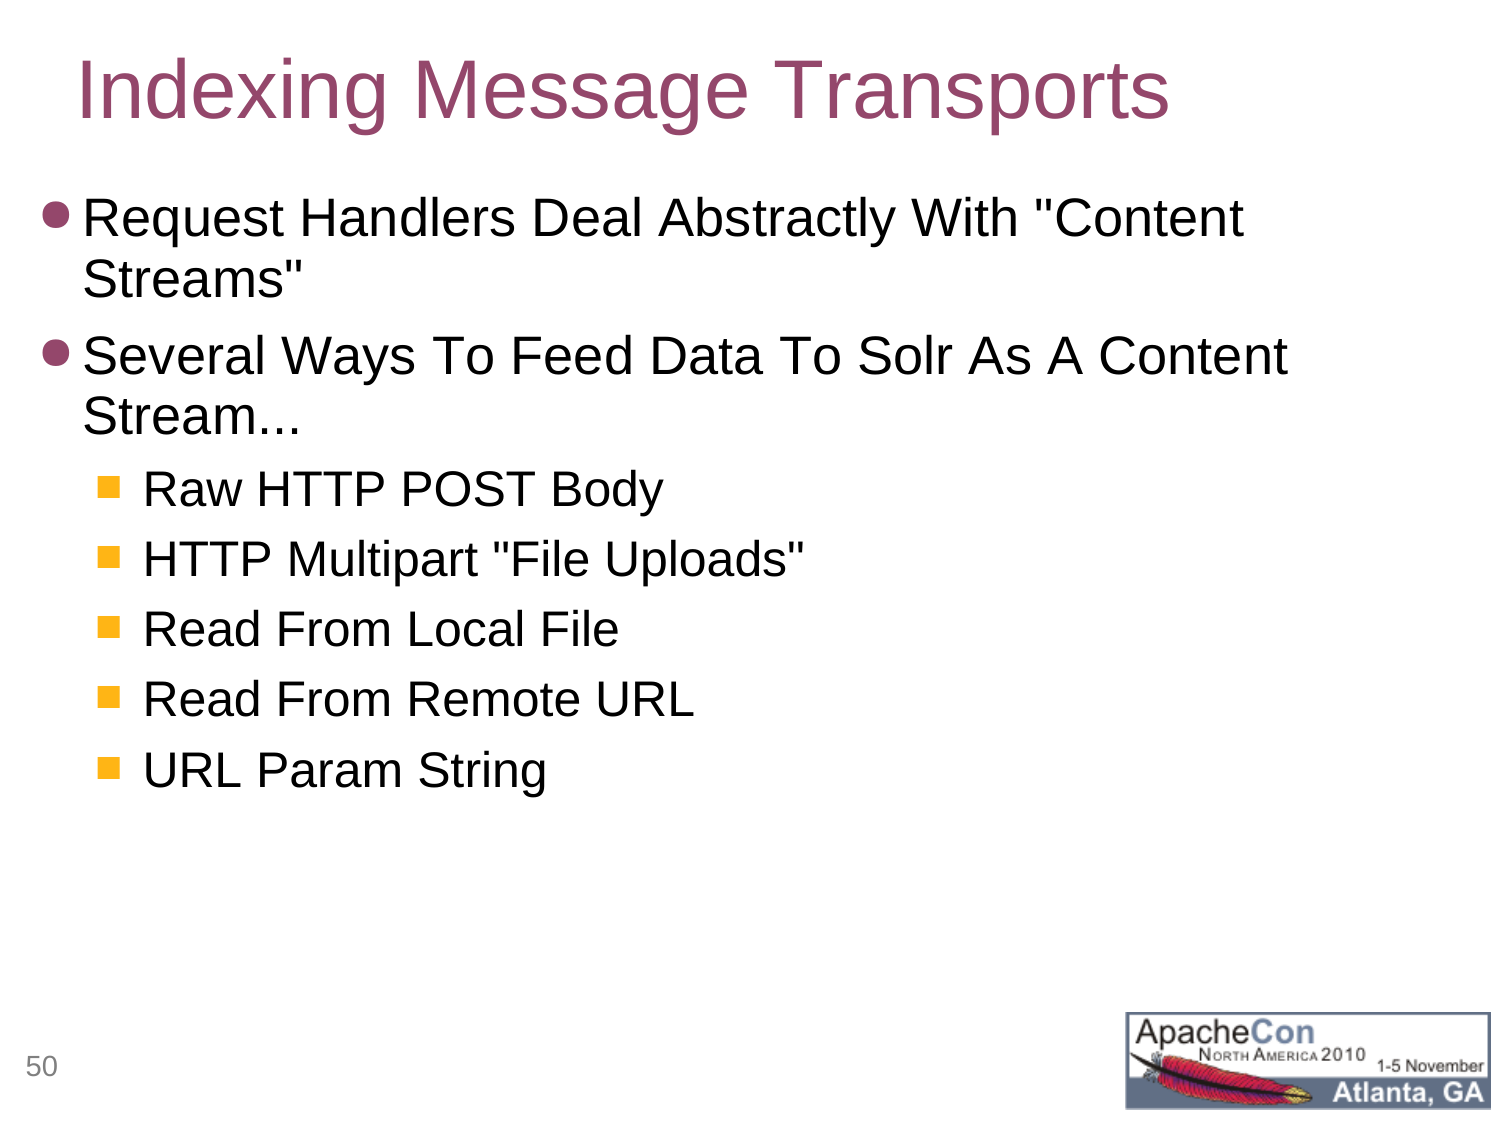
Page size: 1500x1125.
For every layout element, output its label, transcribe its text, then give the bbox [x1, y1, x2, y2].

picture [1125, 1012, 1491, 1110]
title Indexing Message Transports [75, 0, 1425, 181]
list Request Handlers Deal Abstractly With "Content Streams" Several Ways To Feed Data To Solr As A Content Stream... Raw HTTP POST Body HTTP Multipart "File Uploads" Read From Local File Read From Remote URL URL Param String [37, 187, 1463, 1006]
